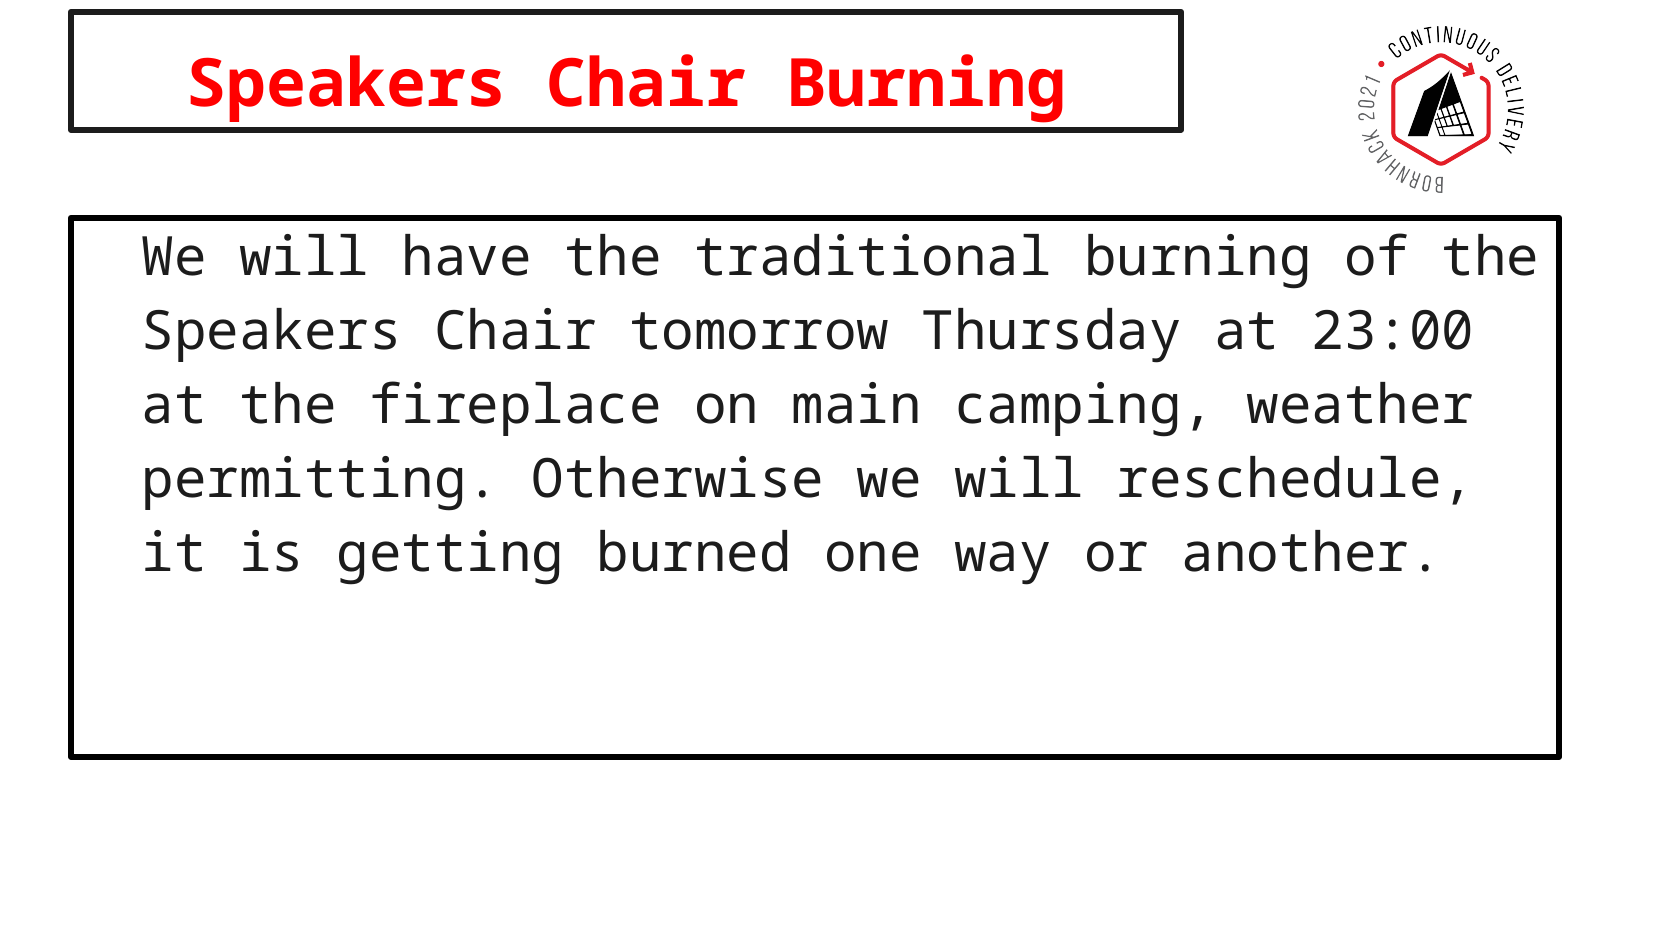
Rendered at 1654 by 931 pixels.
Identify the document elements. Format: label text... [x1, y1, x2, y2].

subtitle We will have the traditional burning of the Speakers Chair tomorrow Thursday at 23:00 at the fireplace on main camping, weather permitting. Otherwise we will reschedule, it is getting burned one way or another. [70, 217, 1560, 758]
title Speakers Chair Burning [70, 11, 1182, 130]
picture [1358, 26, 1524, 193]
